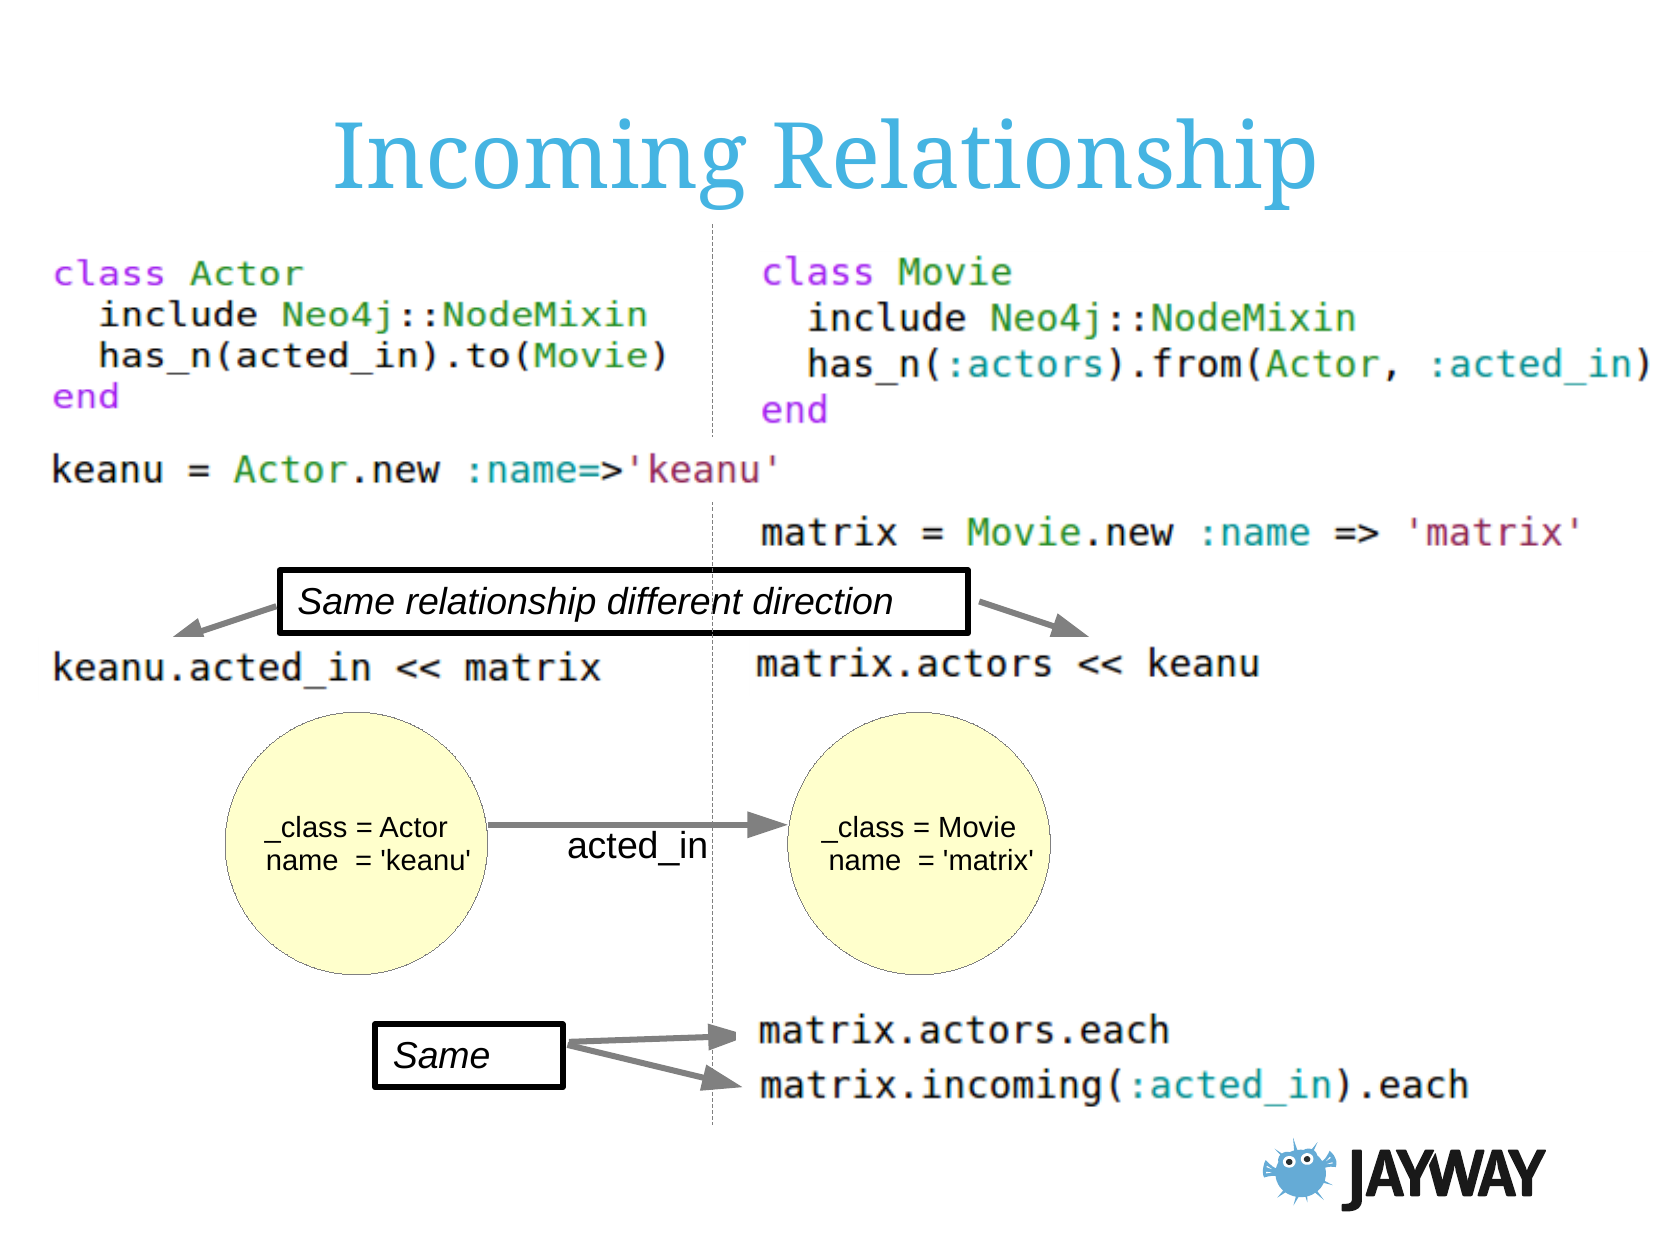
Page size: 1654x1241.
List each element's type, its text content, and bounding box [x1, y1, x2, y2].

title Incoming Relationship [82, 49, 1571, 257]
picture [40, 249, 1654, 502]
text_box _class = Actor name = 'keanu' [225, 712, 488, 975]
picture [736, 997, 1480, 1126]
text_box _class = Movie name = 'matrix' [787, 712, 1051, 975]
text_box Same relationship different direction [279, 570, 969, 634]
picture [748, 637, 1276, 696]
text_box Same [375, 1024, 563, 1088]
picture [753, 512, 1590, 563]
picture [37, 637, 613, 700]
